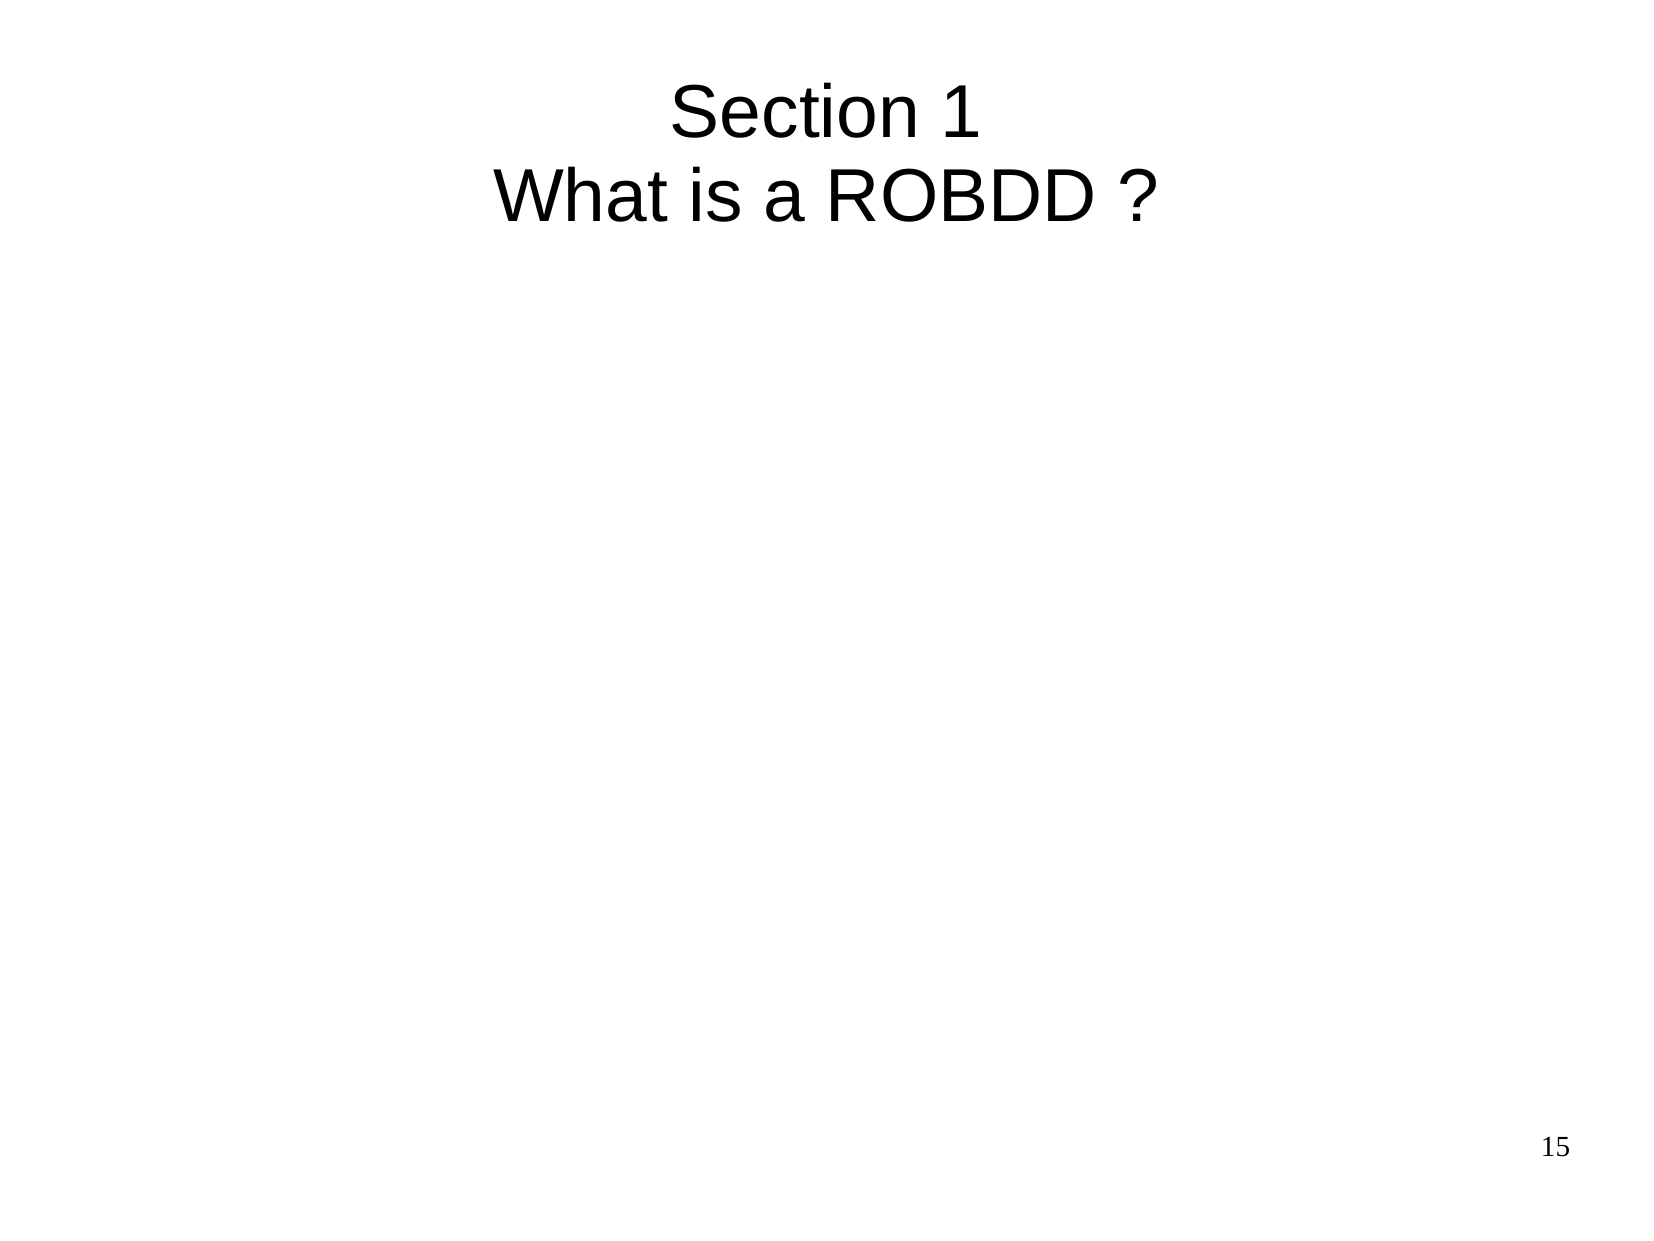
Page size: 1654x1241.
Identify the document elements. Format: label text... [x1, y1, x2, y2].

title Section 1 What is a ROBDD ? [82, 49, 1571, 257]
